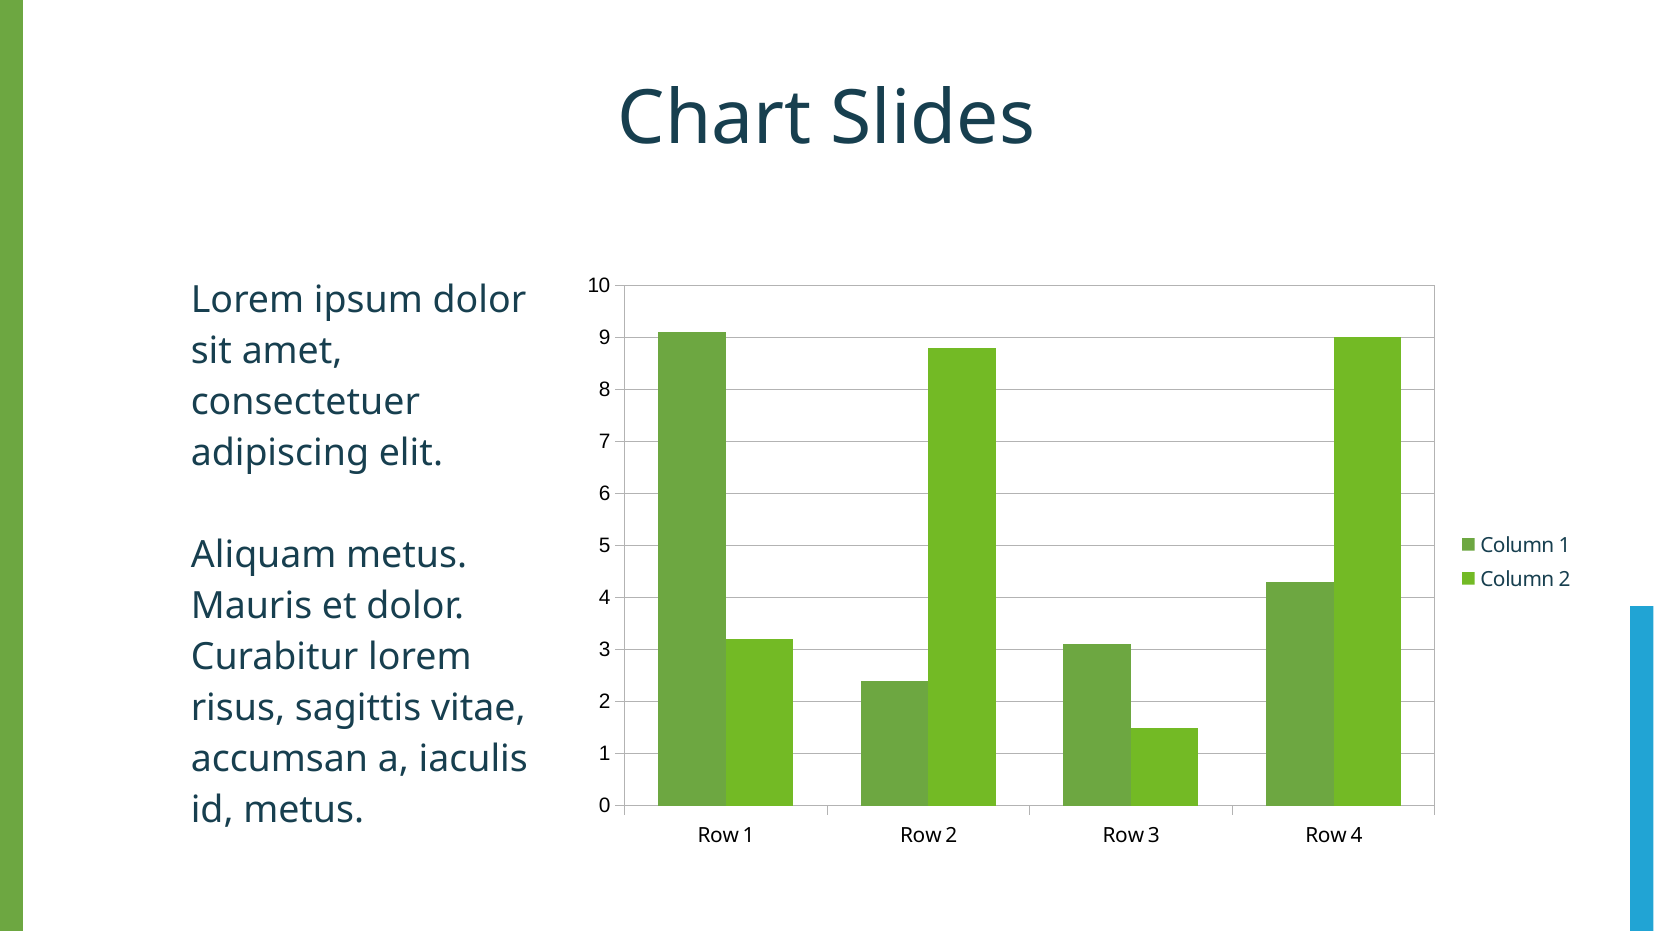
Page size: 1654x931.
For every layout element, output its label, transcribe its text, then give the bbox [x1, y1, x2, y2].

text_box Lorem ipsum dolor sit amet, consectetuer adipiscing elit. Aliquam metus. Mauris et dolor. Curabitur lorem risus, sagittis vitae, accumsan a, iaculis id, metus. [120, 240, 553, 867]
chart [567, 262, 1589, 861]
title Chart Slides [82, 37, 1571, 193]
